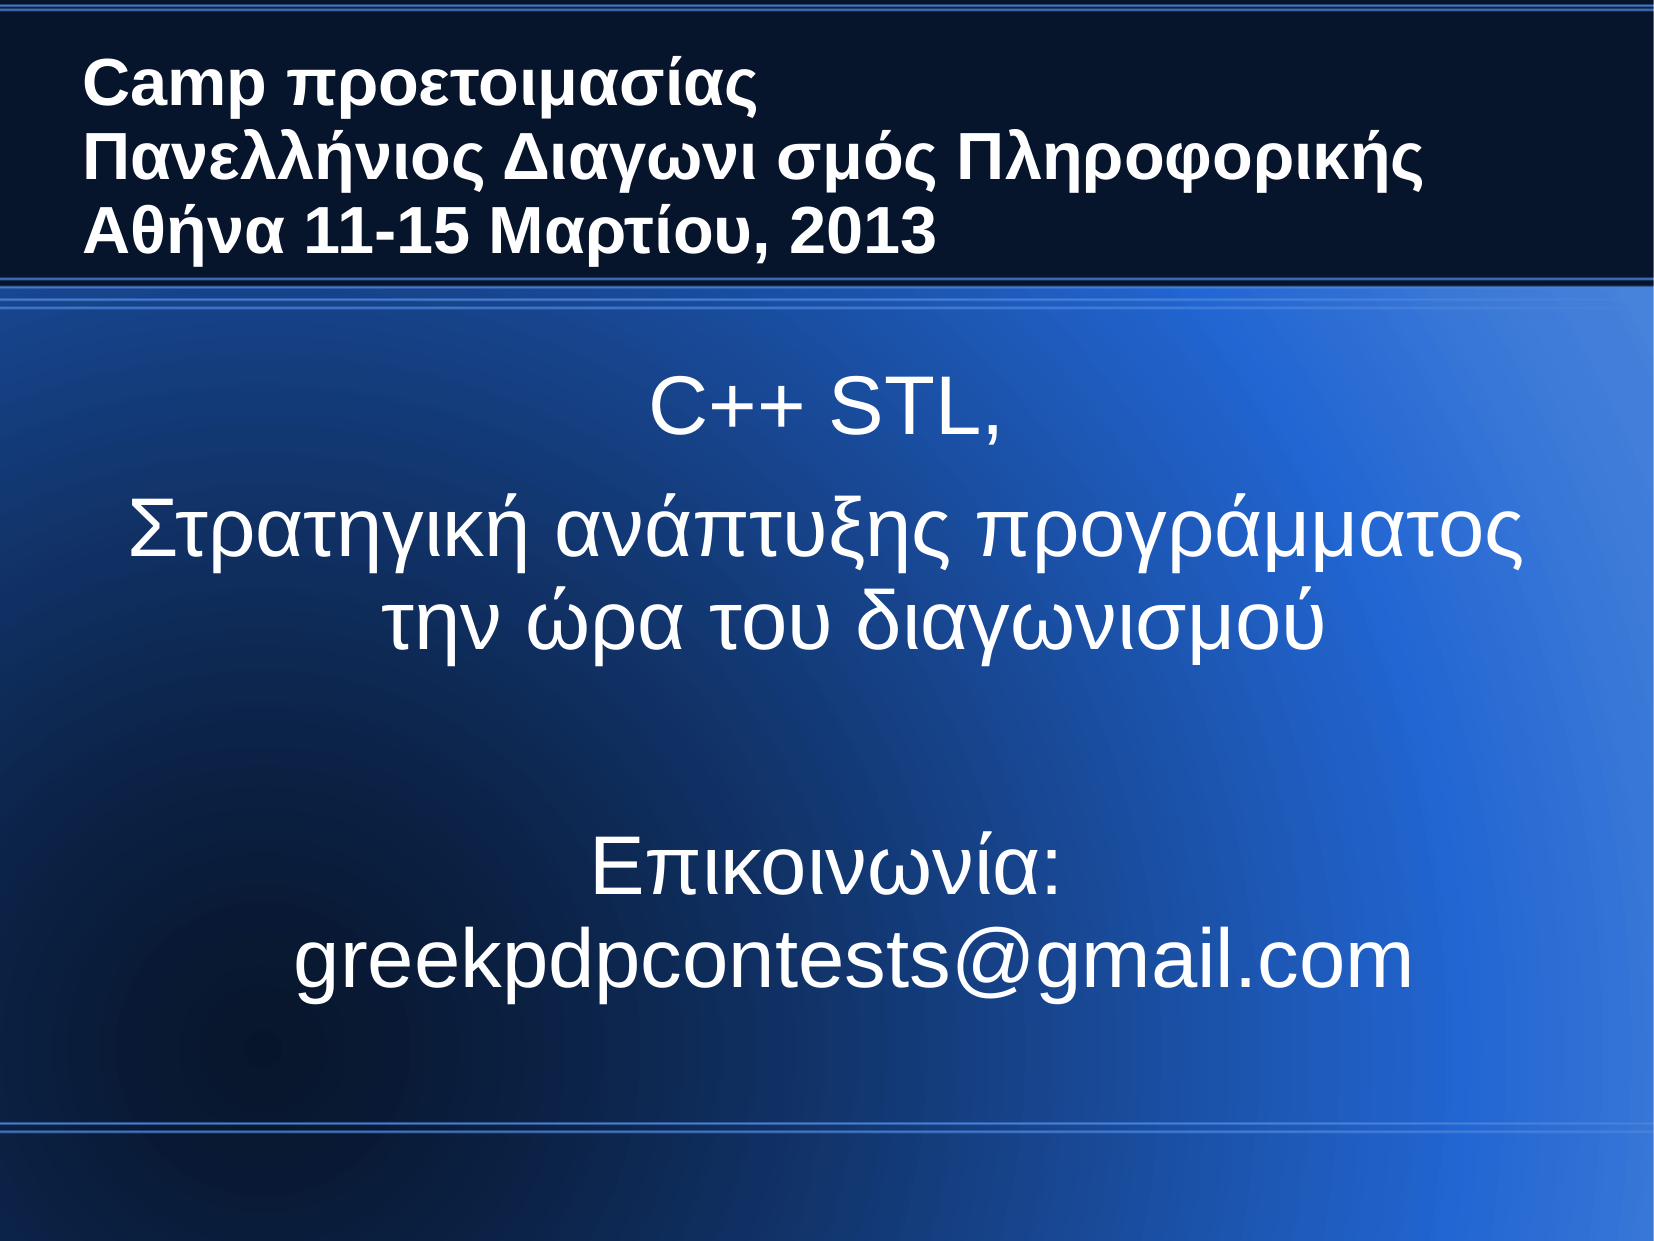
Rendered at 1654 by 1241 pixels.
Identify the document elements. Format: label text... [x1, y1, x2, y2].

title Camp προετοιμασίας Πανελλήνιος Διαγωνι σμός Πληροφορικής Αθήνα 11-15 Μαρτίου, 2013 [82, 40, 1571, 266]
list C++ STL, Στρατηγική ανάπτυξης προγράμματος την ώρα του διαγωνισμού Επικοινωνία: greekpdpcontests@gmail.com [82, 355, 1571, 818]
picture [0, 0, 1654, 1241]
